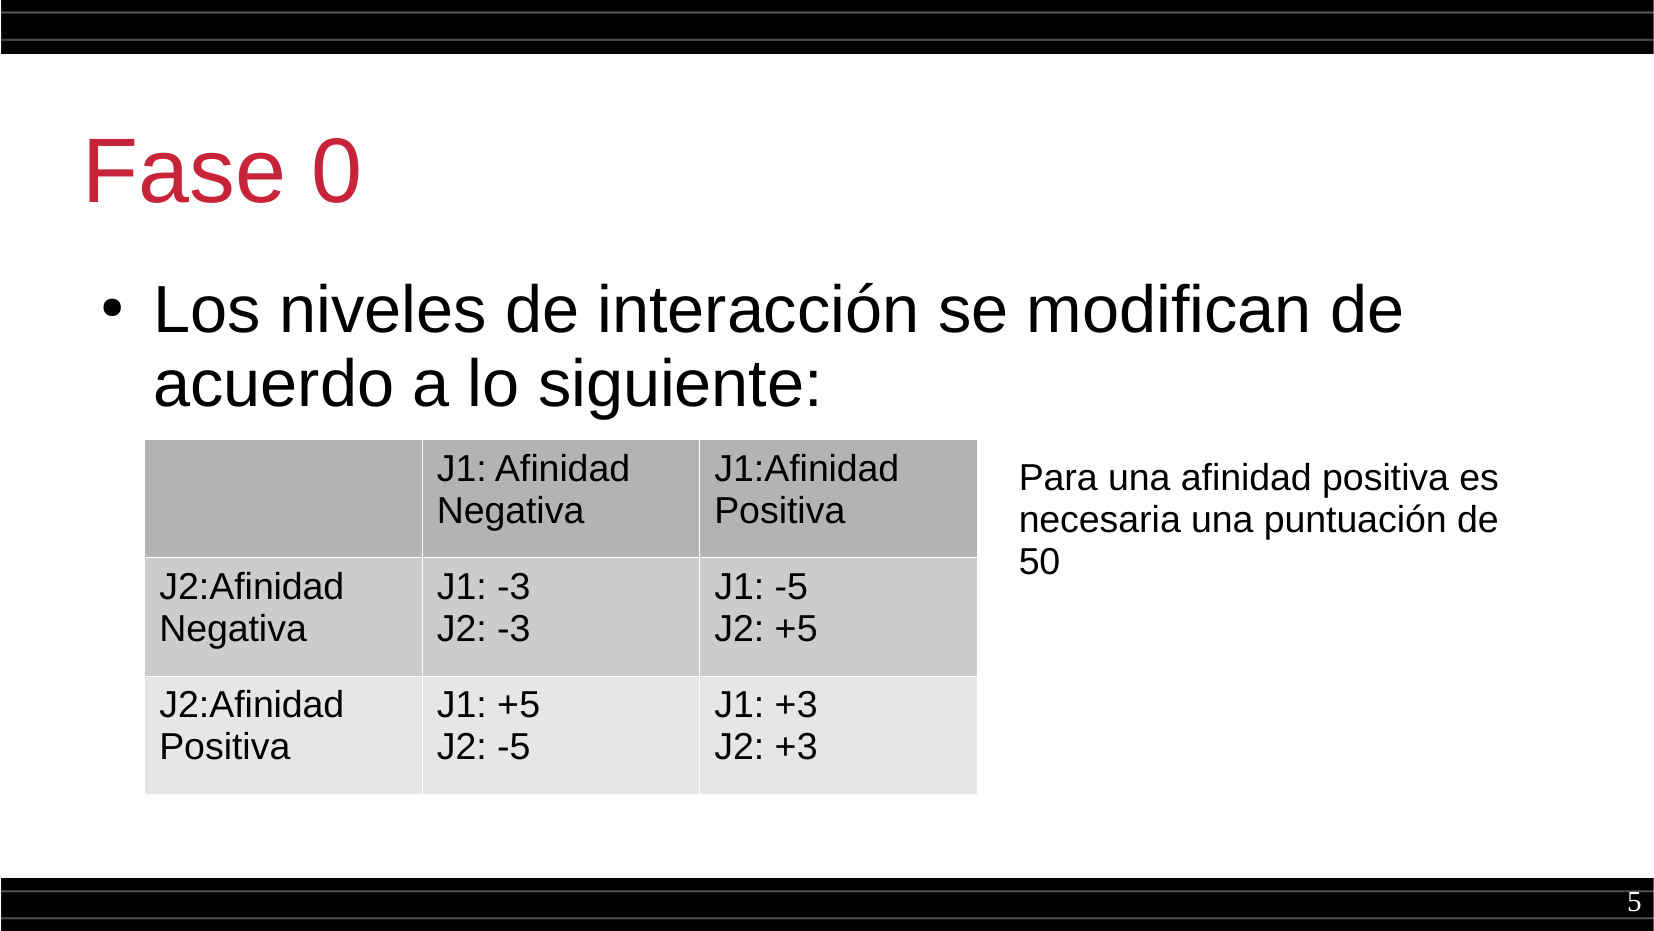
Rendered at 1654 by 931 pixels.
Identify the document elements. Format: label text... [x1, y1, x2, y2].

list Los niveles de interacción se modifican de acuerdo a lo siguiente: [82, 271, 1571, 758]
table_cell J2:Afinidad Positiva [145, 677, 422, 794]
picture [1, 878, 1654, 931]
table_cell J1: +5 J2: -5 [423, 677, 699, 794]
table_header J1: Afinidad Negativa [423, 440, 699, 557]
table_header J1:Afinidad Positiva [700, 440, 977, 557]
text_box Para una afinidad positiva es necesaria una puntuación de 50 [1003, 448, 1536, 590]
picture [1, 0, 1654, 54]
table_cell J1: -5 J2: +5 [700, 558, 977, 676]
title Fase 0 [82, 92, 1571, 249]
table_cell J1: +3 J2: +3 [700, 677, 977, 794]
table_header [145, 440, 422, 557]
table_cell J2:Afinidad Negativa [145, 558, 422, 676]
table_cell J1: -3 J2: -3 [423, 558, 699, 676]
